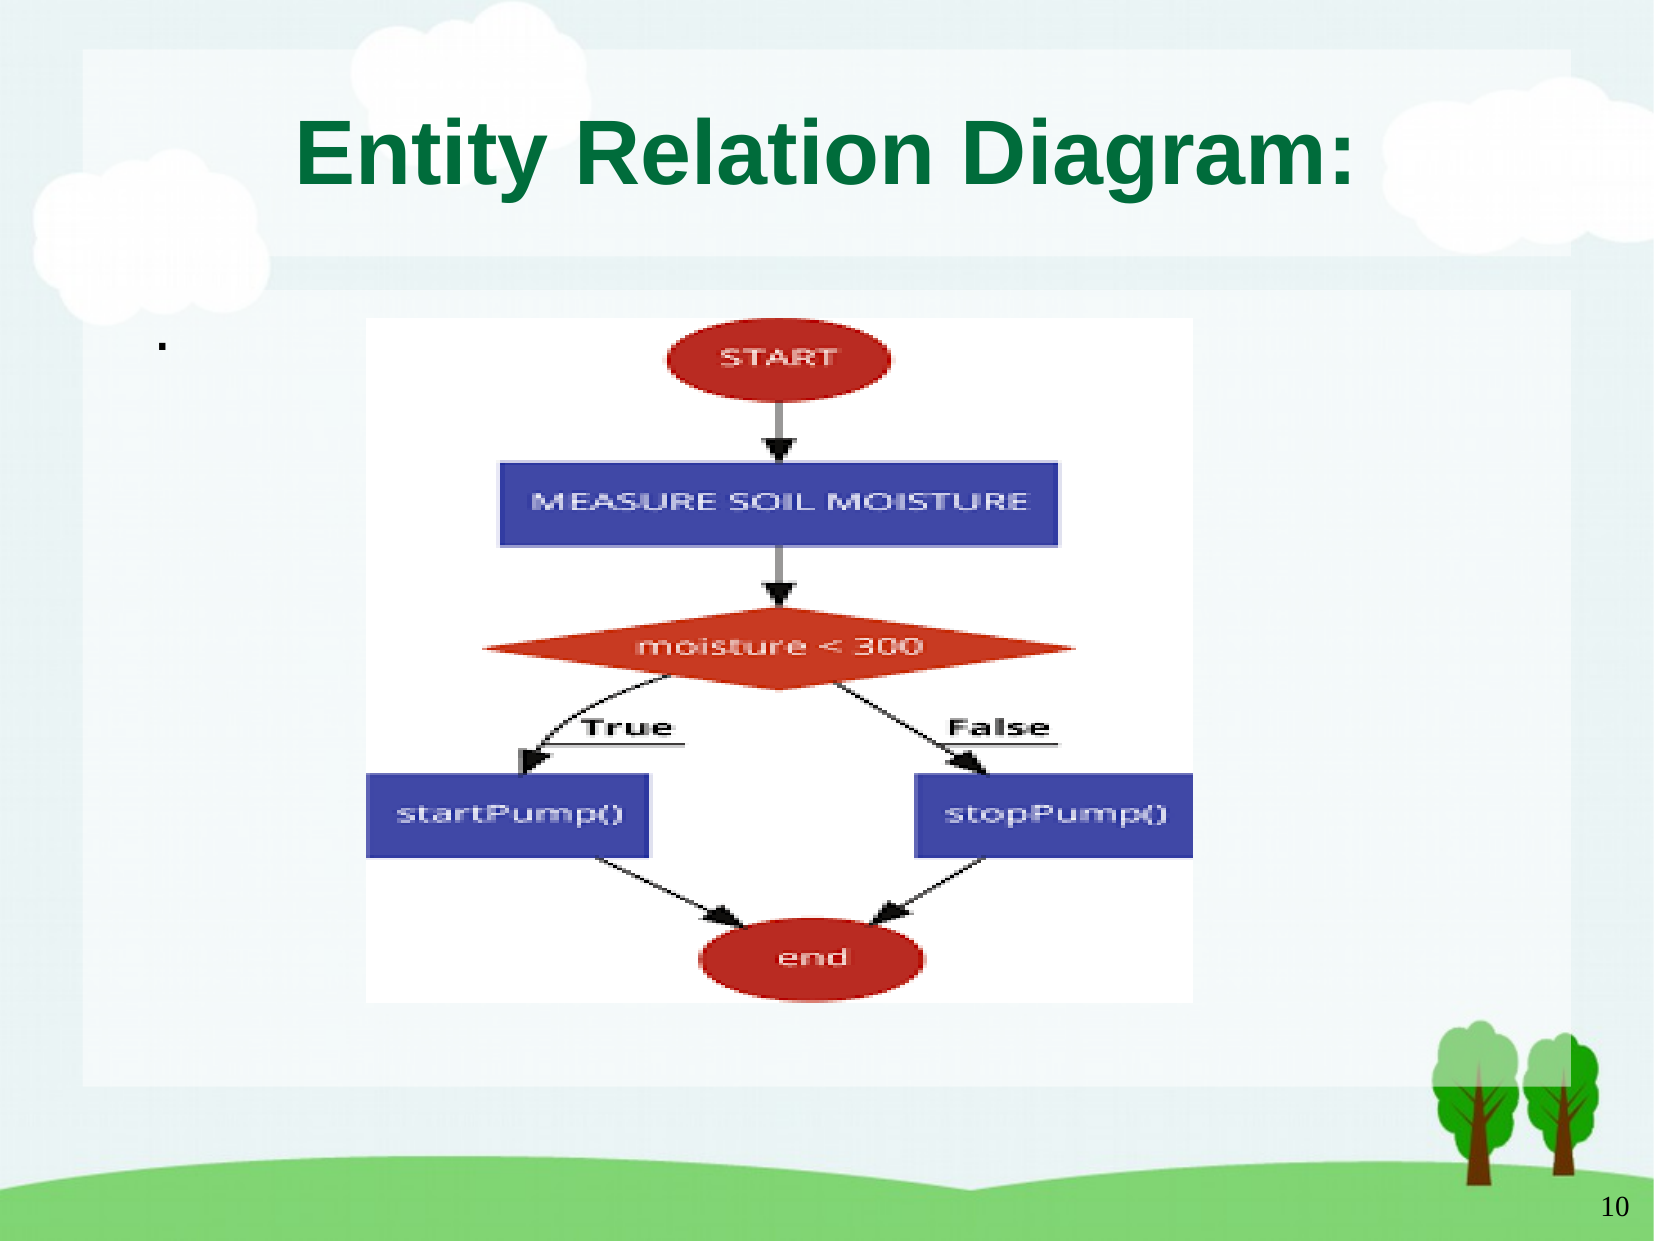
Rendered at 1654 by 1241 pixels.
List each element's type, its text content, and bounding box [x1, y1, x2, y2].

list . [82, 290, 1571, 1087]
title Entity Relation Diagram: [82, 49, 1571, 257]
picture [0, 0, 1654, 1241]
